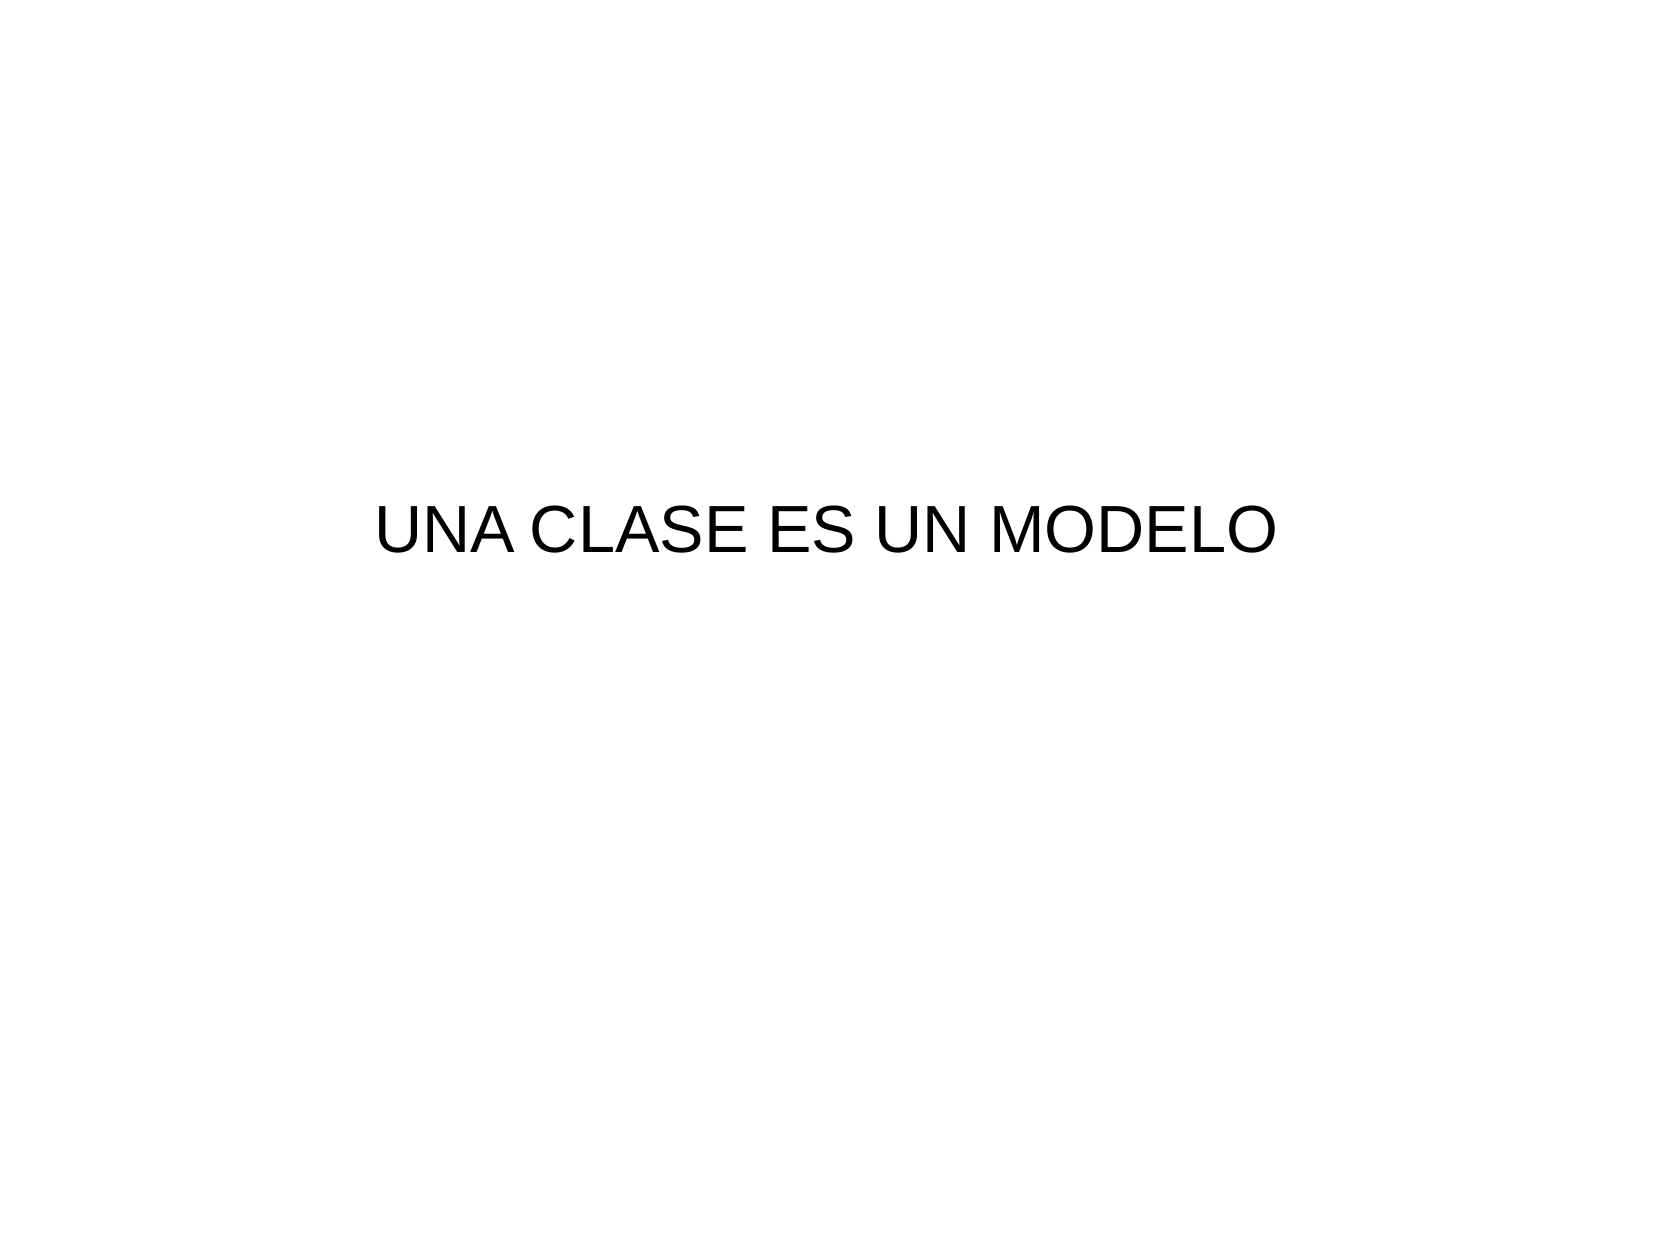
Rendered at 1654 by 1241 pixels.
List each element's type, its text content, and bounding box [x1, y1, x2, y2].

subtitle UNA CLASE ES UN MODELO [82, 49, 1571, 1010]
